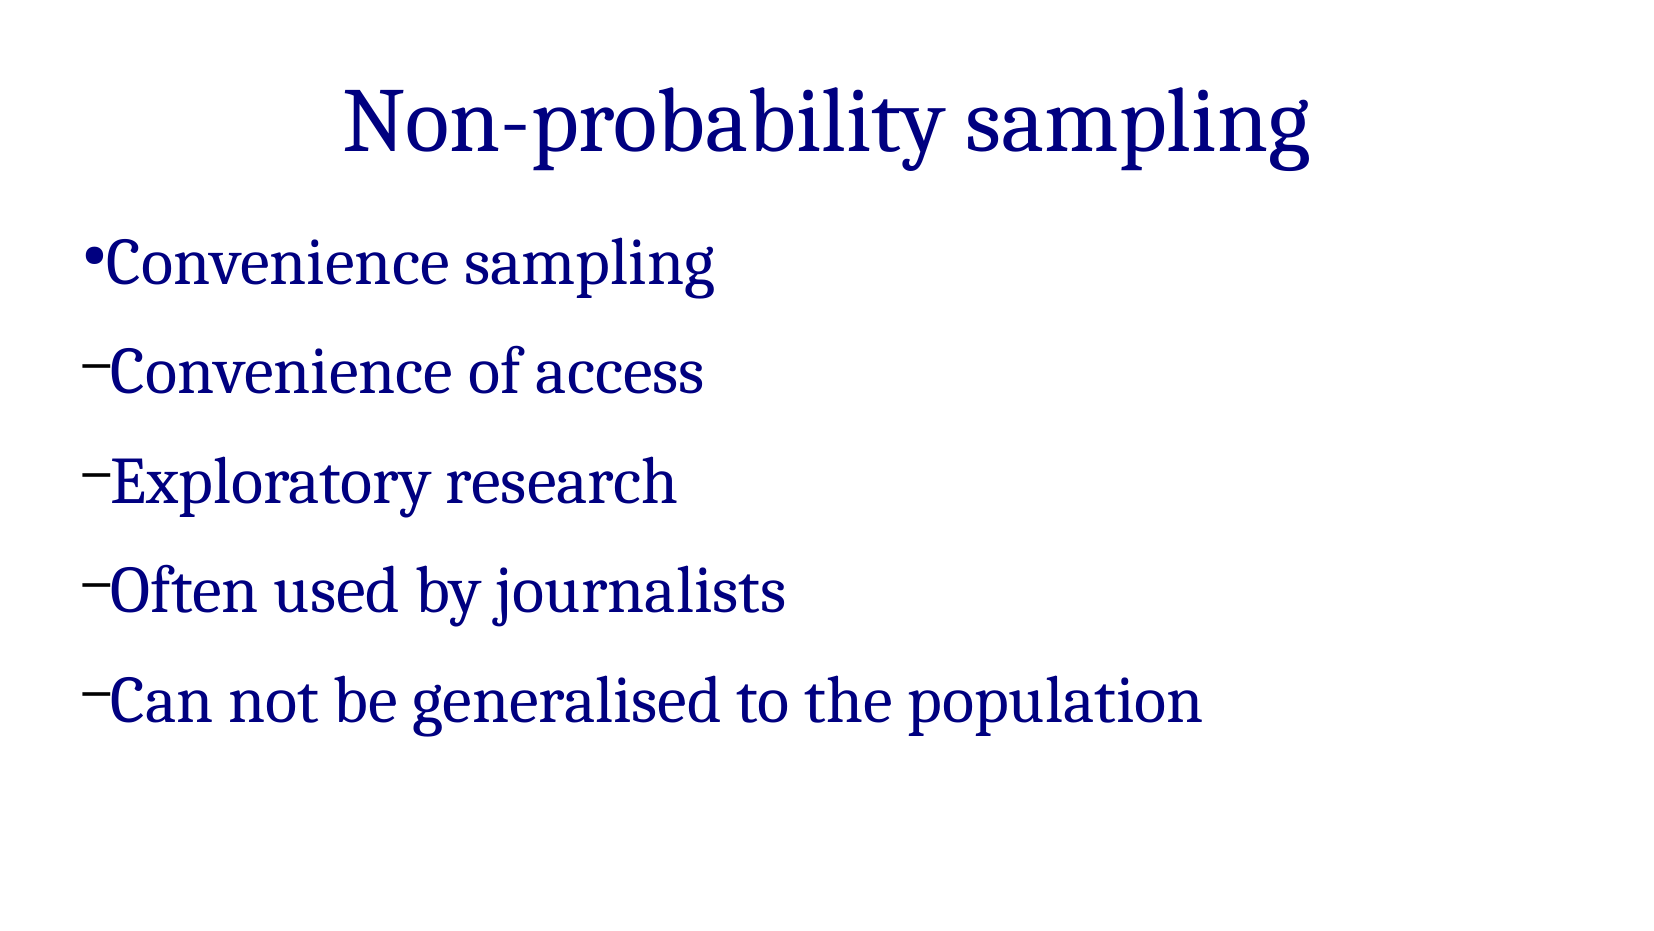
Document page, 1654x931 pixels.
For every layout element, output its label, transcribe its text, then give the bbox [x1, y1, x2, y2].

list Convenience sampling Convenience of access Exploratory research Often used by journalists Can not be generalised to the population [82, 217, 1571, 758]
title Non-probability sampling [82, 37, 1571, 193]
